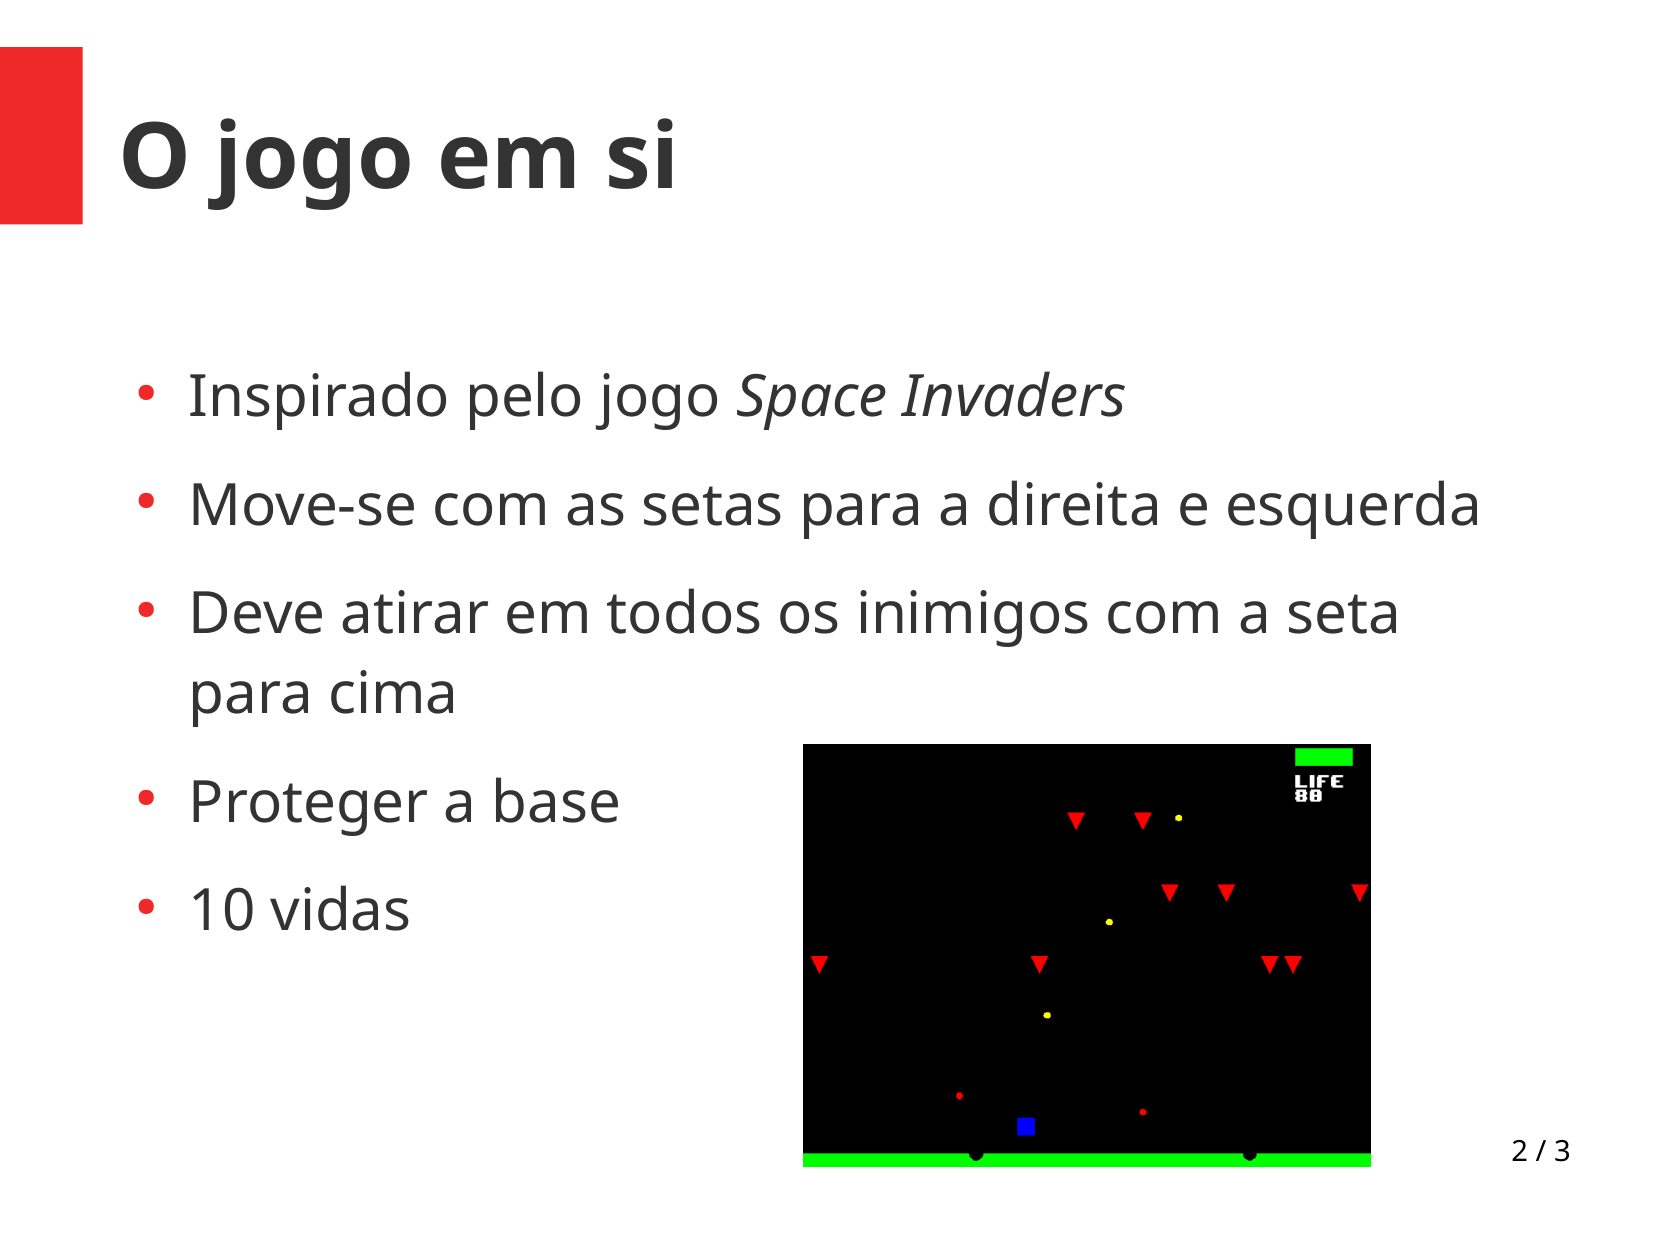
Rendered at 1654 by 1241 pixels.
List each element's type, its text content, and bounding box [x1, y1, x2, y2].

list Inspirado pelo jogo Space Invaders Move-se com as setas para a direita e esquerda Deve atirar em todos os inimigos com a seta para cima Proteger a base 10 vidas [118, 354, 1536, 1074]
picture [803, 744, 1371, 1167]
title O jogo em si [118, 49, 1571, 257]
